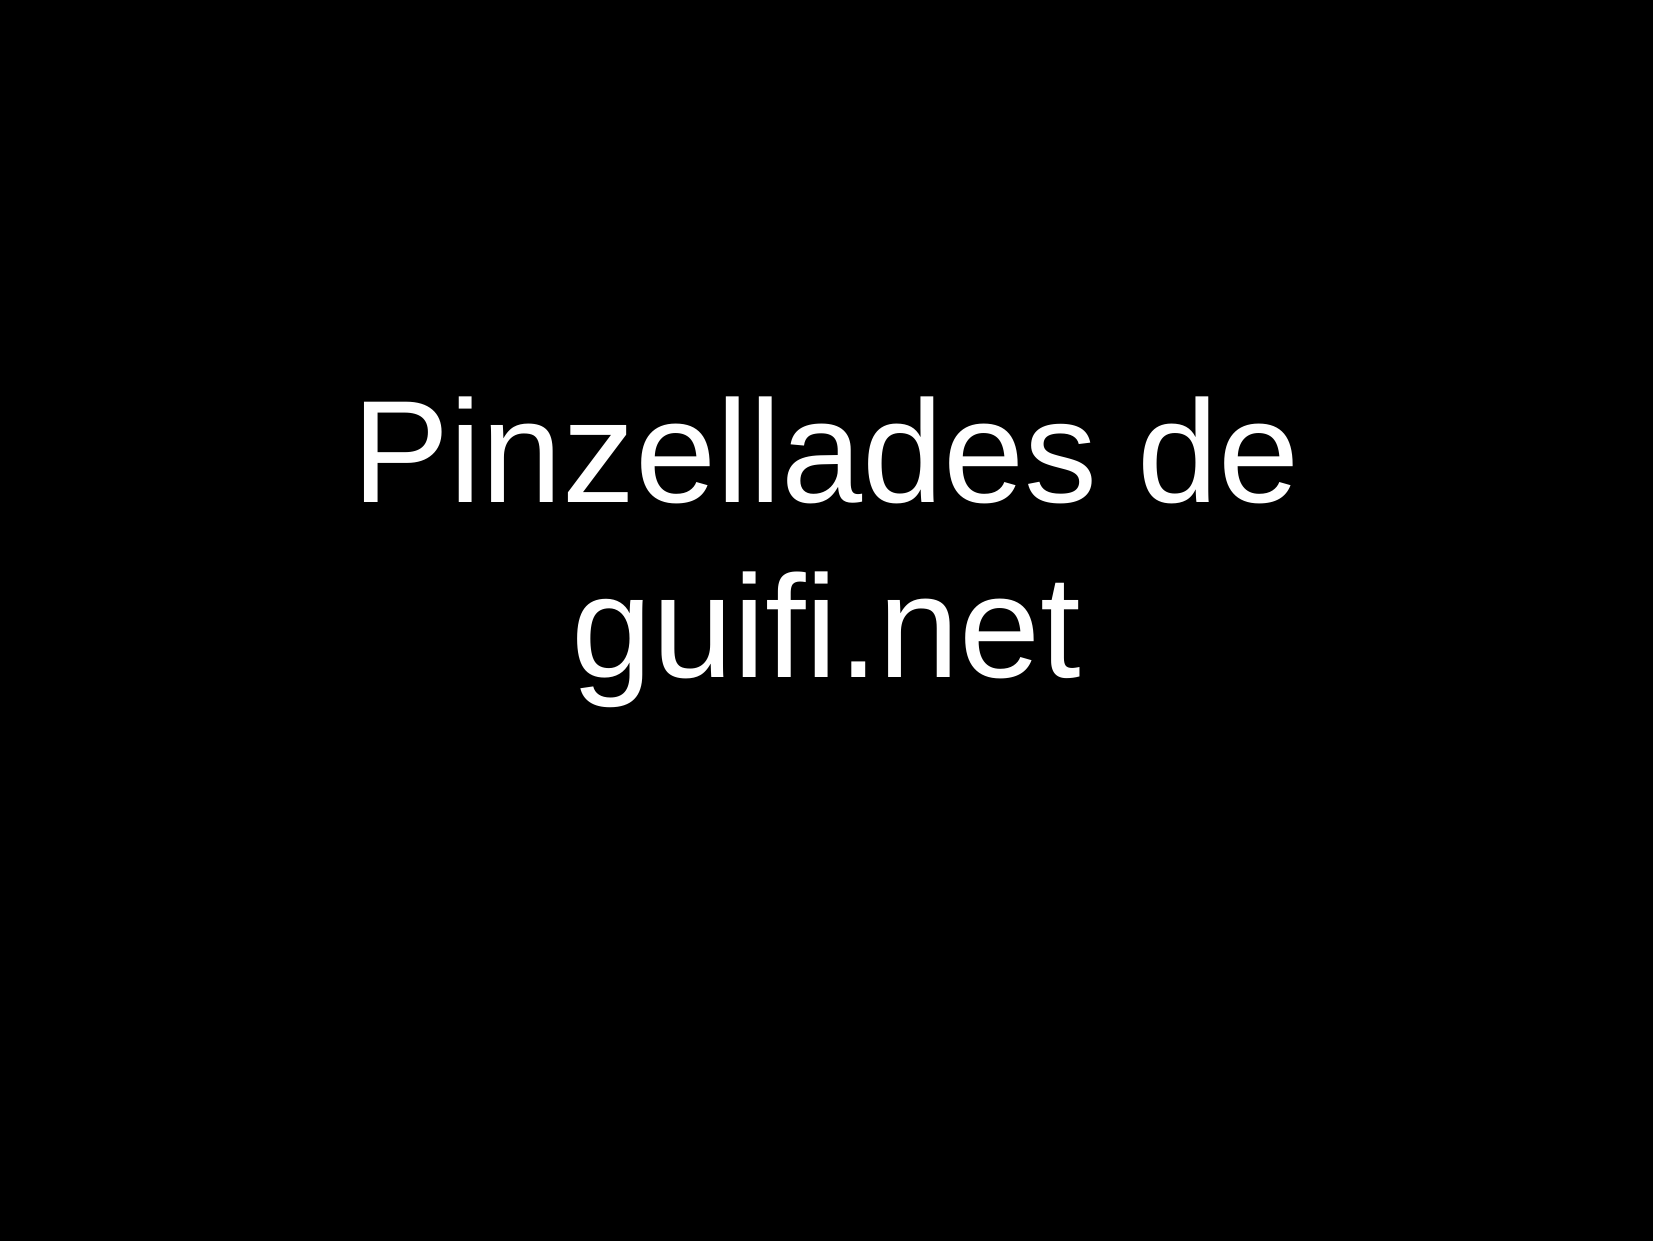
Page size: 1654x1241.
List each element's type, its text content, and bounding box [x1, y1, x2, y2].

text_box Pinzellades de guifi.net [82, 172, 1571, 892]
